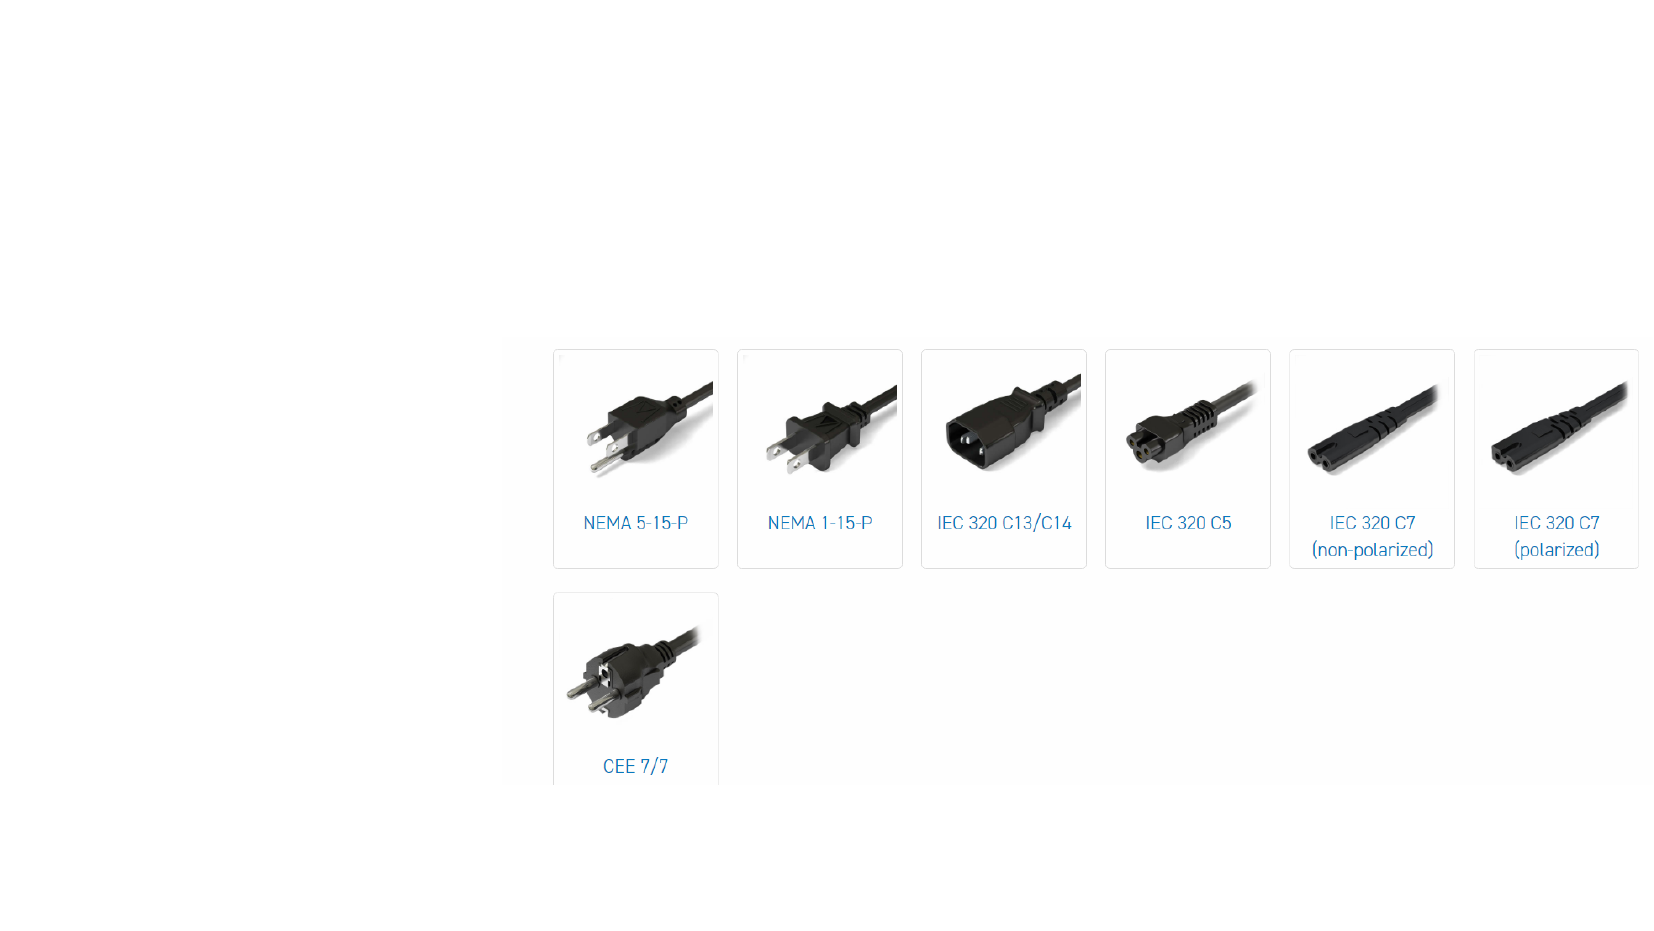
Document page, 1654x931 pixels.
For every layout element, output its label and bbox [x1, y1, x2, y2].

picture [502, 337, 1654, 785]
